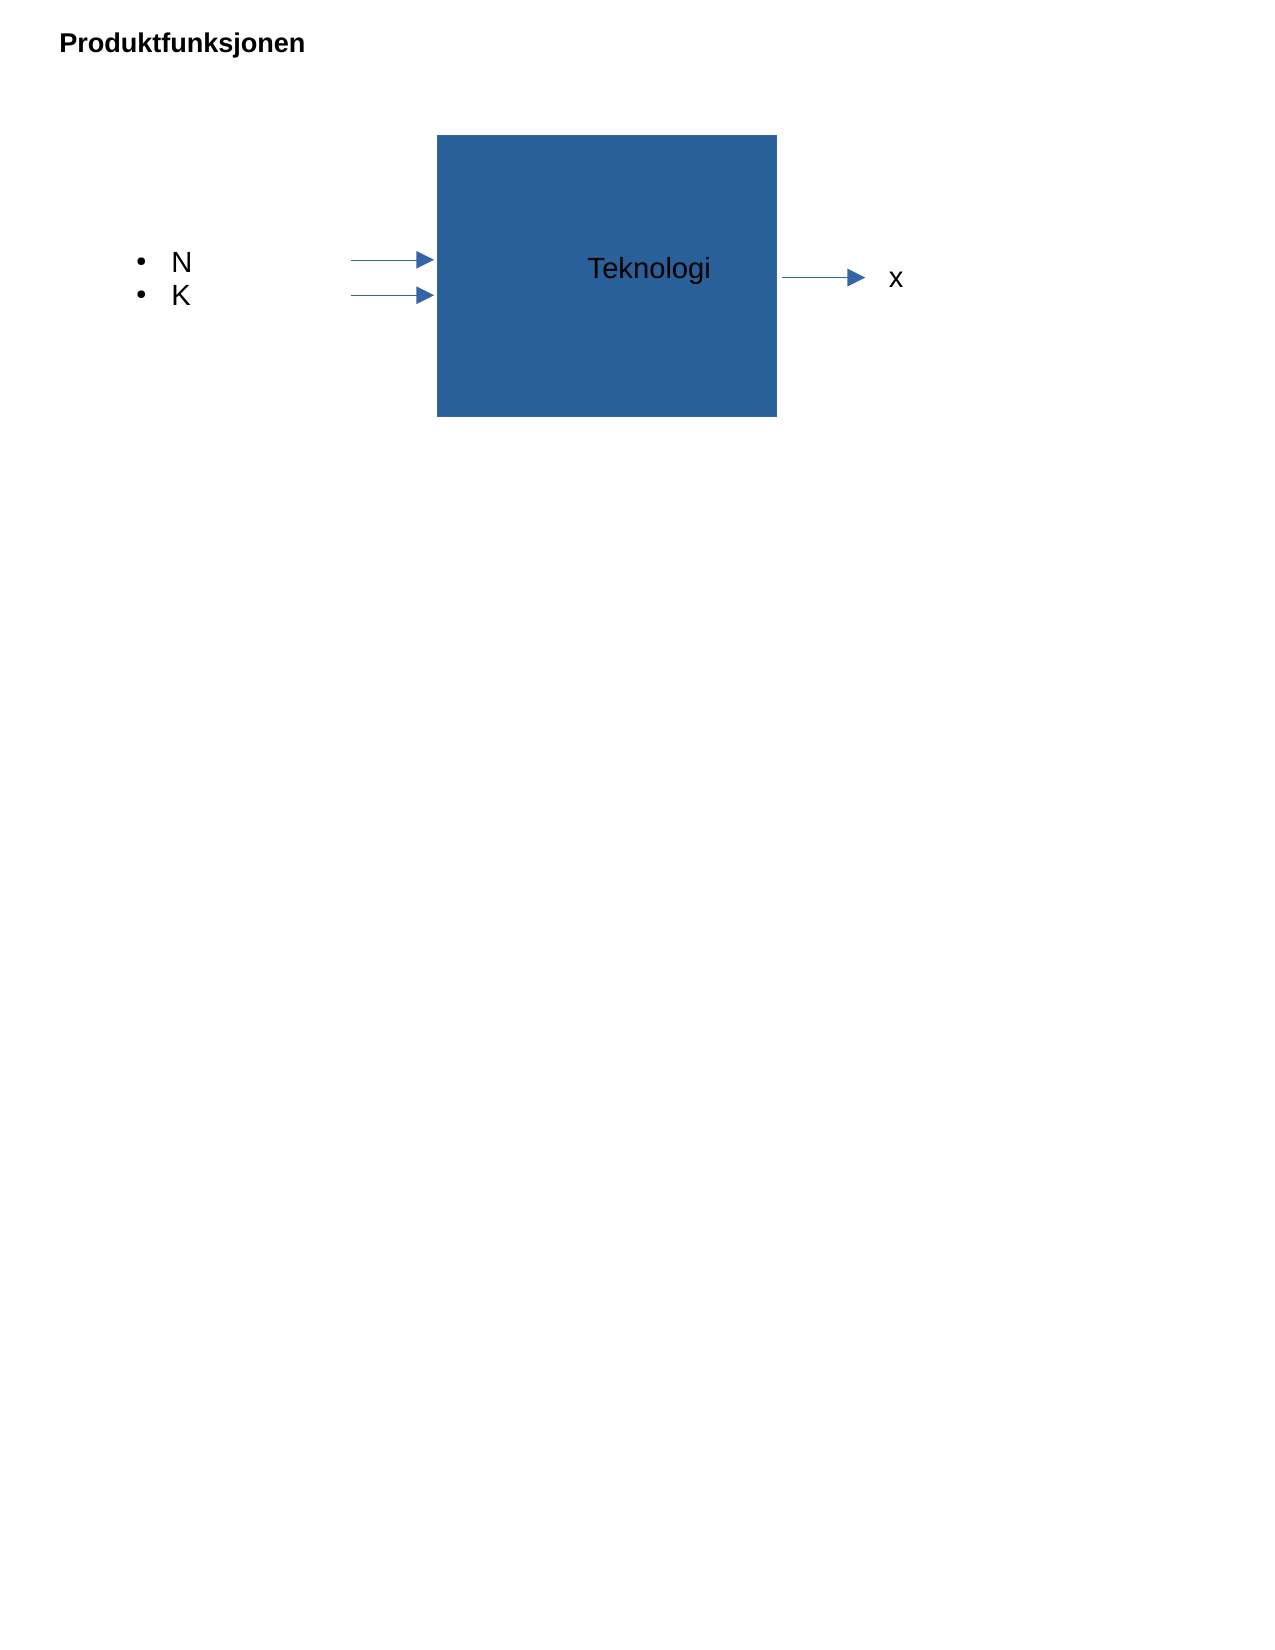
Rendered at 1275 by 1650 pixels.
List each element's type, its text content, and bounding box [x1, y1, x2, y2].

text_box Produktfunksjonen [44, 21, 473, 87]
text_box x [874, 253, 1000, 302]
text_box N K [121, 203, 343, 319]
text_box [437, 135, 777, 417]
text_box Teknologi [572, 245, 727, 293]
